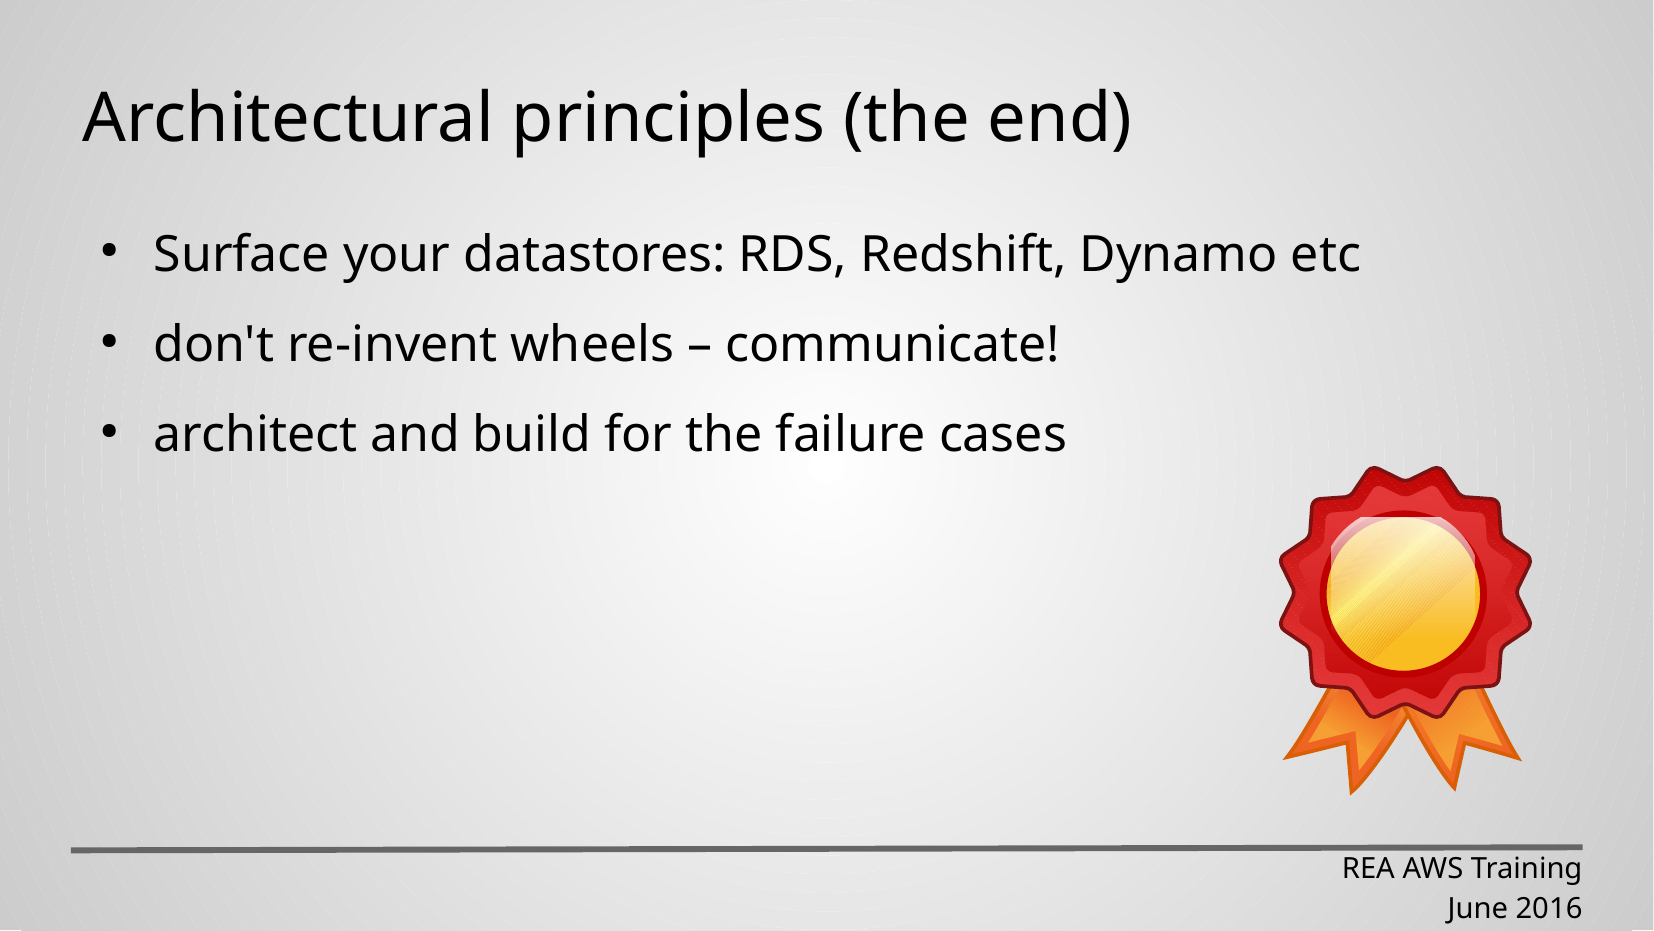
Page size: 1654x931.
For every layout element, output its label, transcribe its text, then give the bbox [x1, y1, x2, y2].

title Architectural principles (the end) [82, 36, 1571, 193]
list Surface your datastores: RDS, Redshift, Dynamo etc don't re-invent wheels – communicate! architect and build for the failure cases [82, 217, 1571, 827]
picture [1228, 451, 1583, 806]
